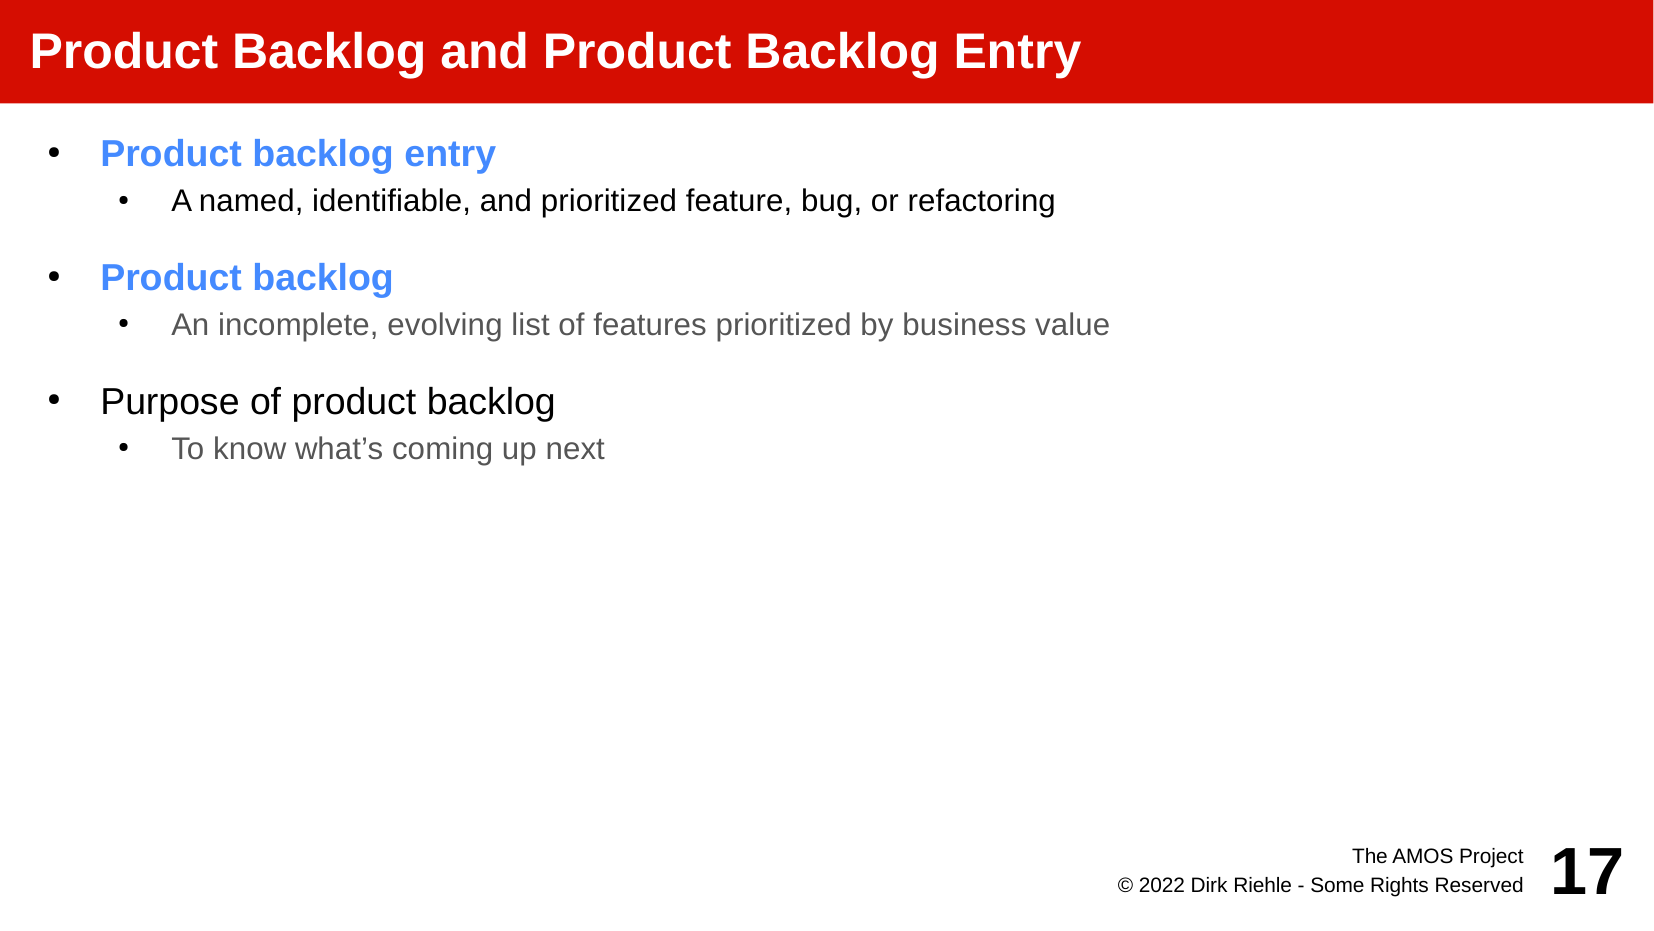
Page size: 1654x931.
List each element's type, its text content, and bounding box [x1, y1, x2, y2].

title Product Backlog and Product Backlog Entry [0, 0, 1654, 104]
list Product backlog entry A named, identifiable, and prioritized feature, bug, or refactoring Product backlog An incomplete, evolving list of features prioritized by business value Purpose of product backlog To know what’s coming up next [29, 132, 1625, 813]
